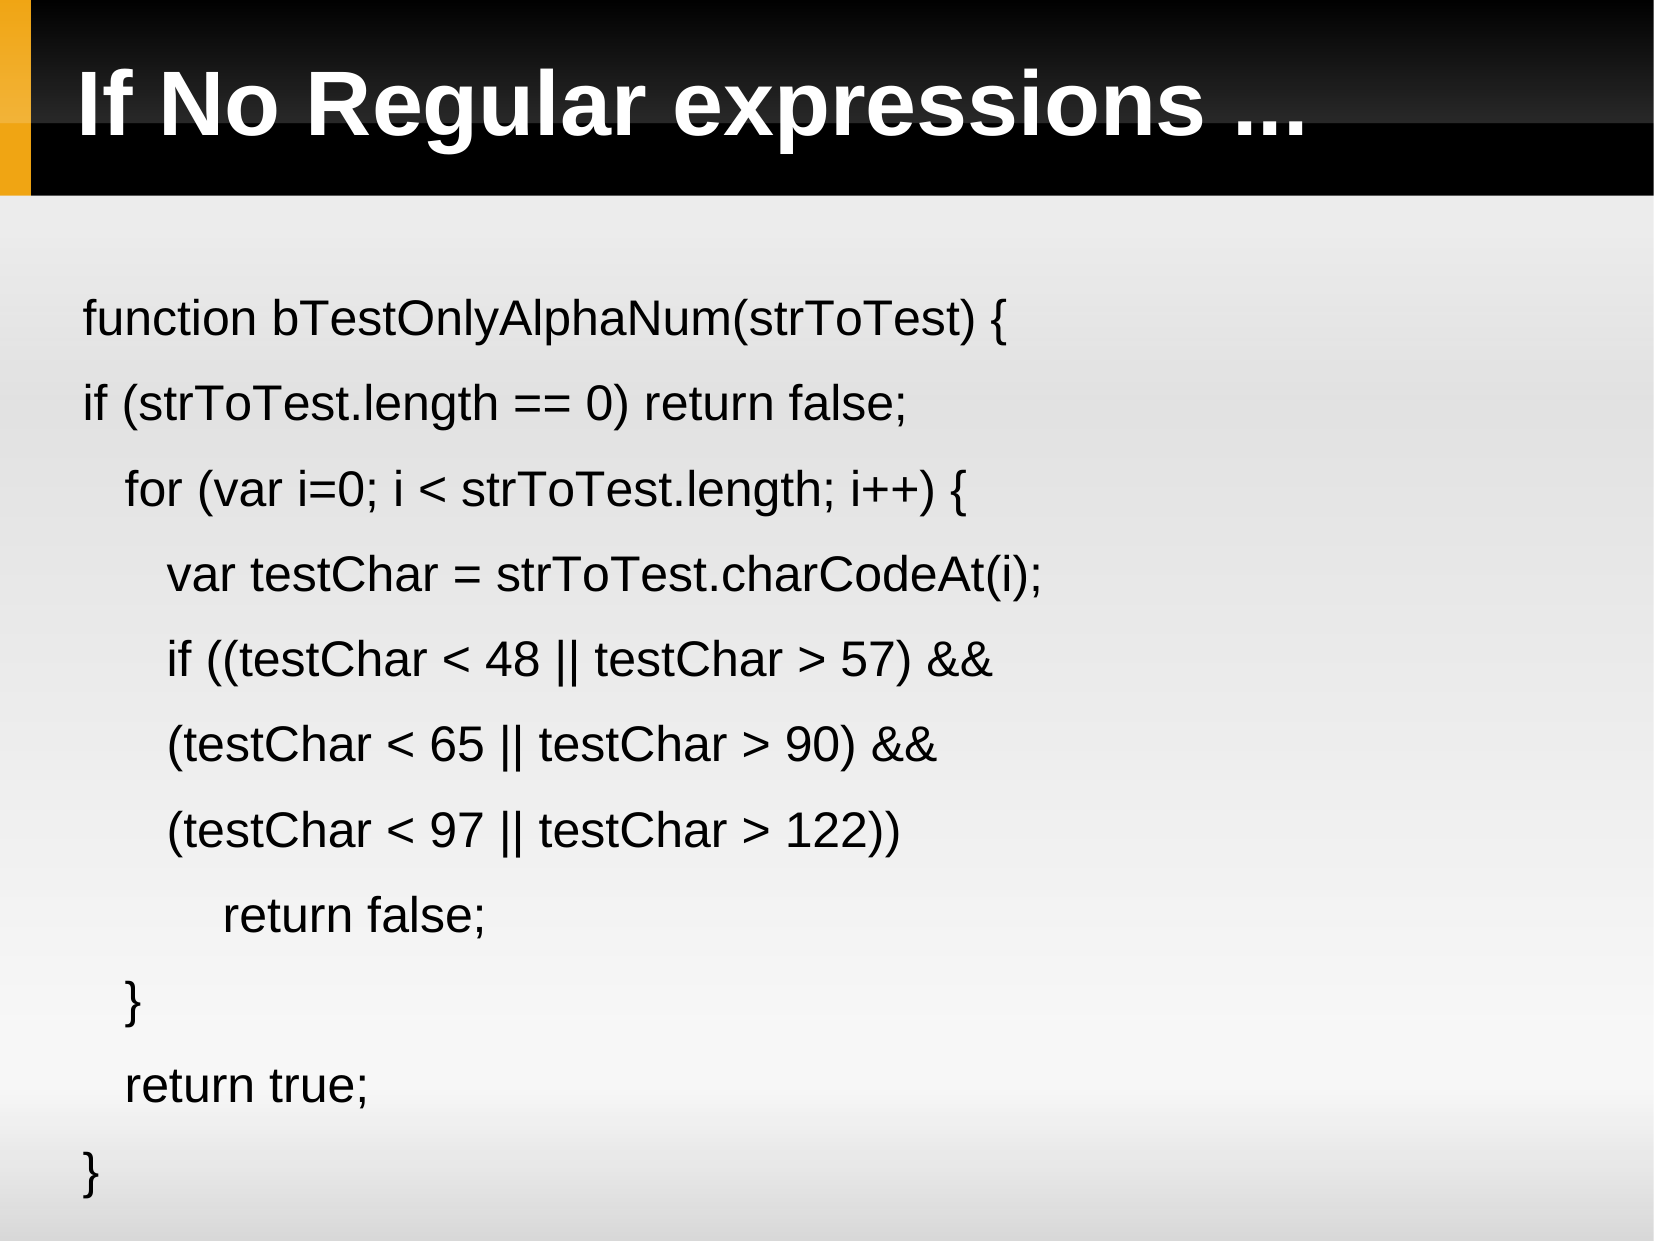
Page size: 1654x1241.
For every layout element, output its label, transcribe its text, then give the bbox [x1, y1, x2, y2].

list function bTestOnlyAlphaNum(strToTest) { if (strToTest.length == 0) return false; for (var i=0; i < strToTest.length; i++) { var testChar = strToTest.charCodeAt(i); if ((testChar < 48 || testChar > 57) && (testChar < 65 || testChar > 90) && (testChar < 97 || testChar > 122)) return false; } return true; } [82, 290, 1571, 1199]
title If No Regular expressions ... [76, 0, 1565, 208]
picture [0, 0, 1654, 1241]
